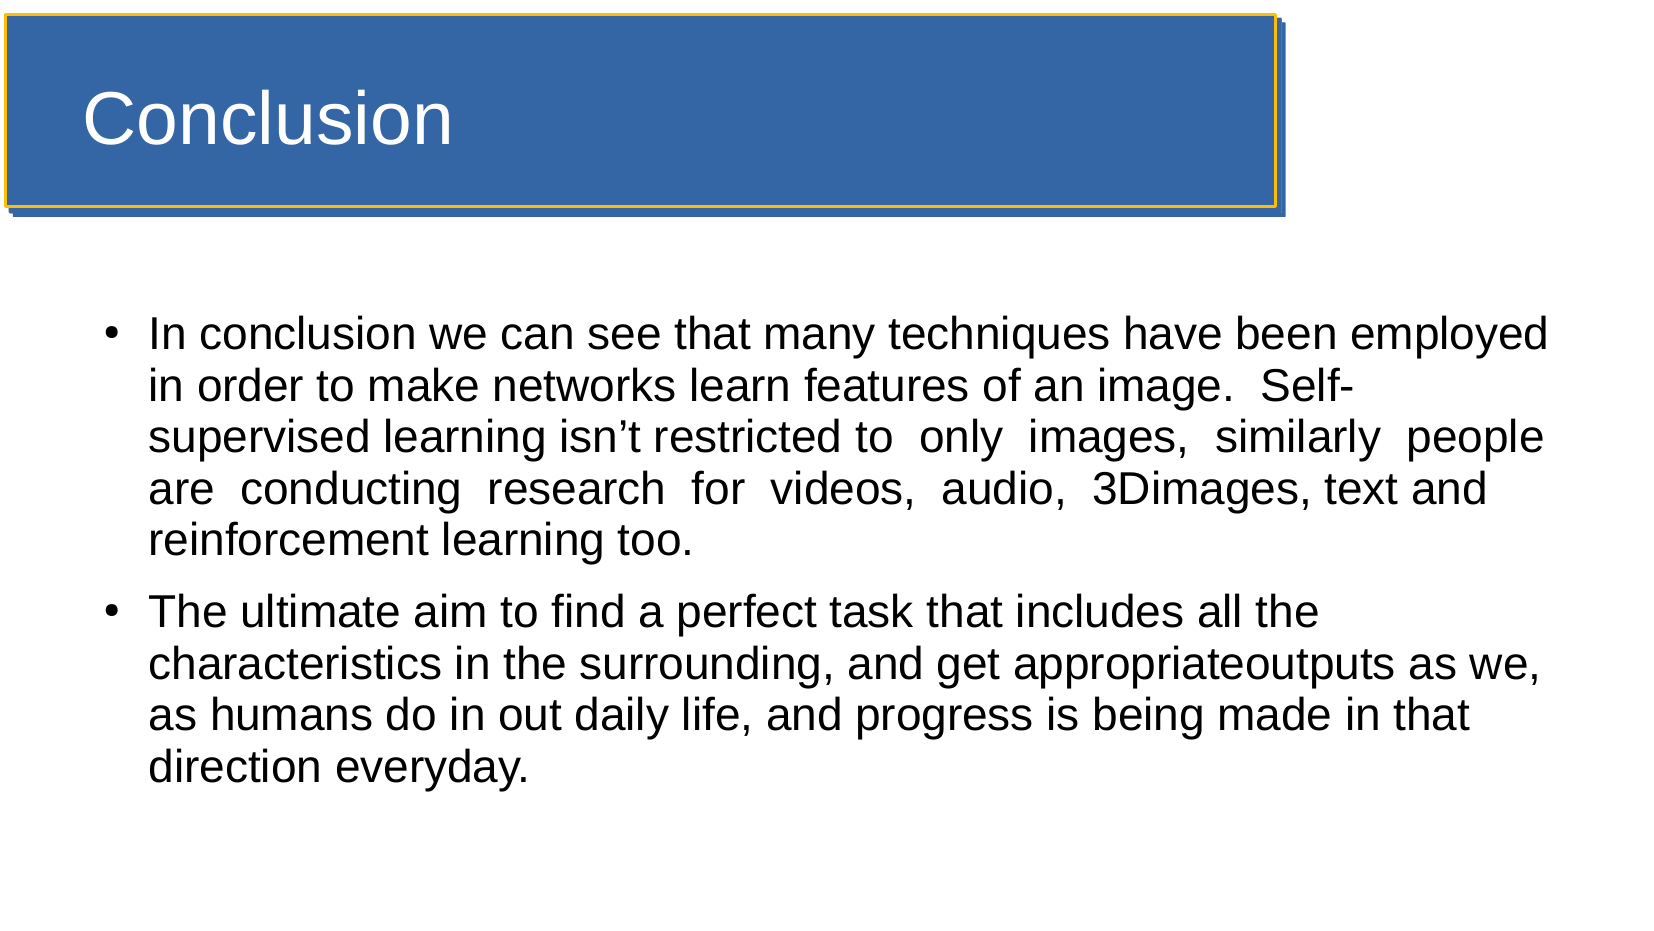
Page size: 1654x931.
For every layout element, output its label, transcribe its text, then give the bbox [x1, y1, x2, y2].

list In conclusion we can see that many techniques have been employed in order to make networks learn features of an image. Self-supervised learning isn’t restricted to only images, similarly people are conducting research for videos, audio, 3Dimages, text and reinforcement learning too. The ultimate aim to find a perfect task that includes all the characteristics in the surrounding, and get appropriateoutputs as we, as humans do in out daily life, and progress is being made in that direction everyday. [88, 236, 1565, 798]
title Conclusion [82, 44, 1235, 192]
